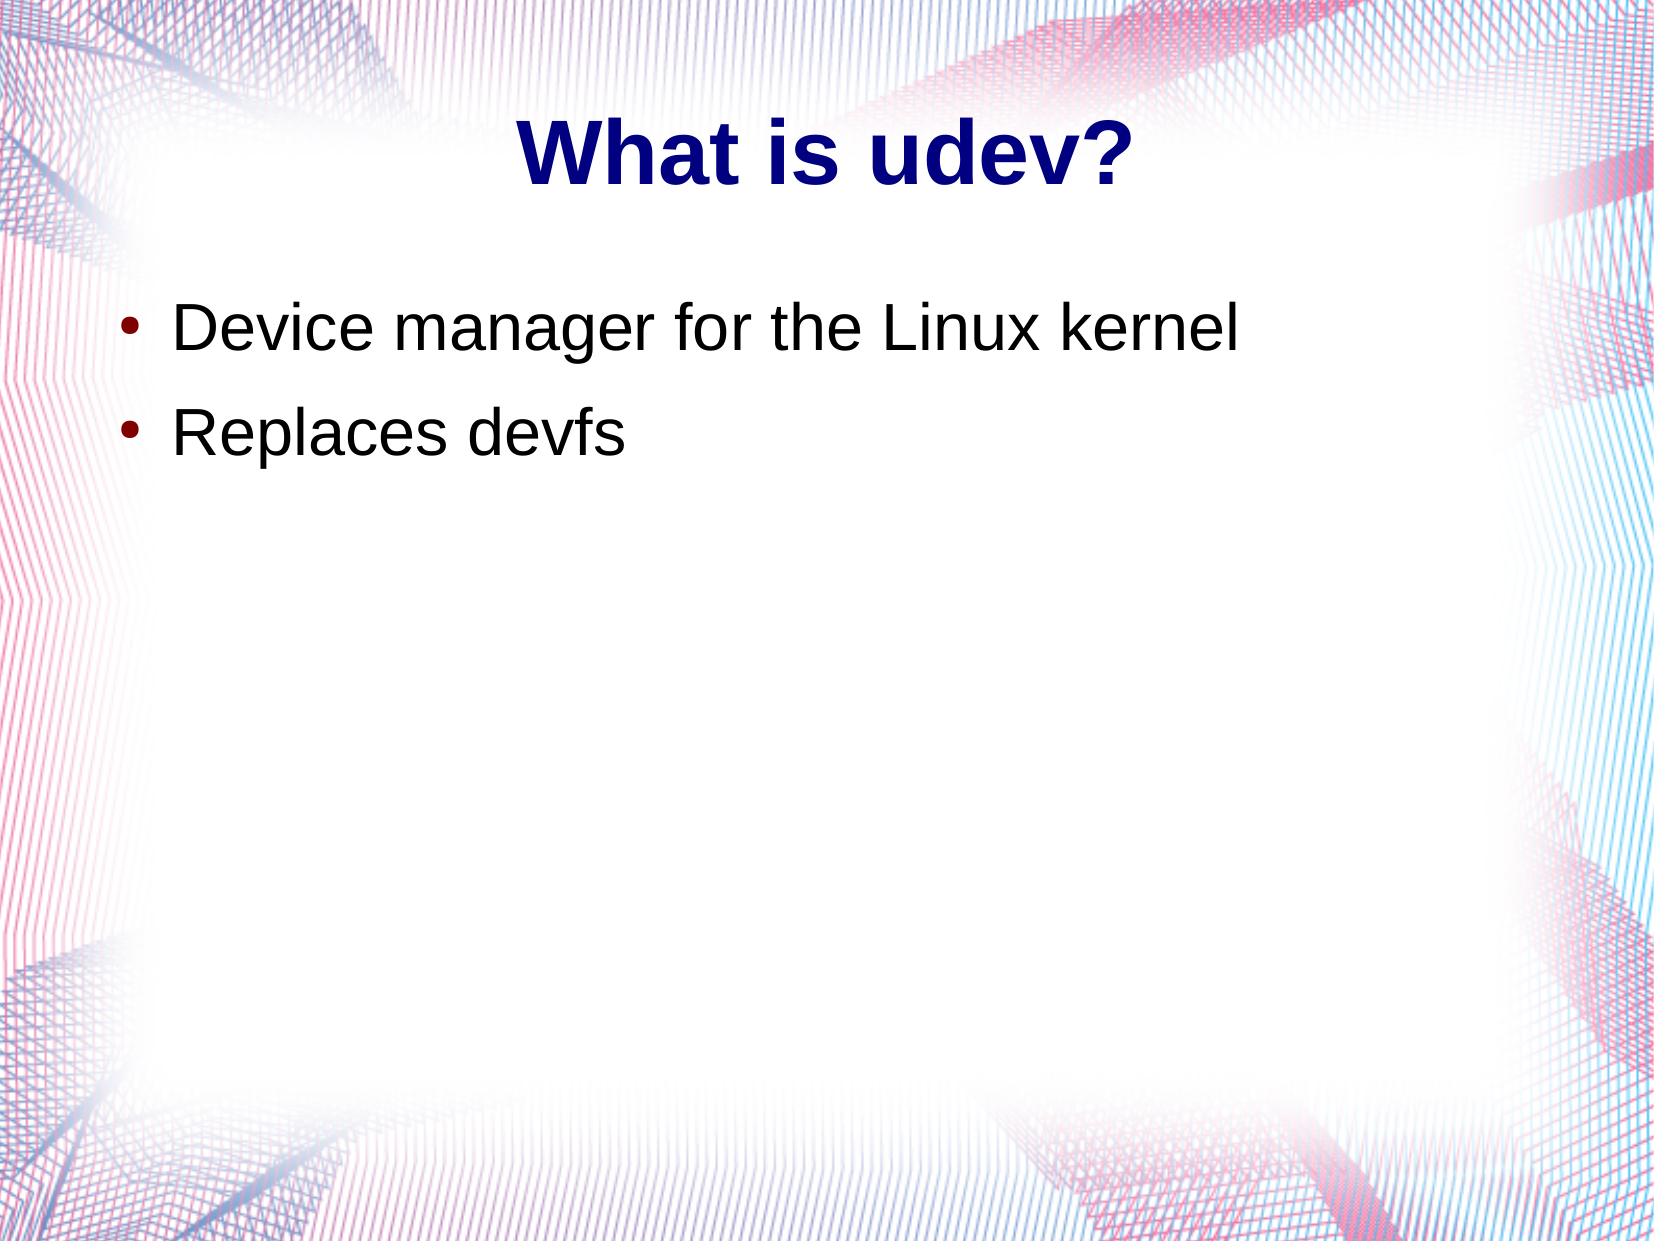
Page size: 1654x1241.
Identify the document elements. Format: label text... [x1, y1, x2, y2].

list Device manager for the Linux kernel Replaces devfs [82, 290, 1571, 1109]
title What is udev? [82, 49, 1571, 257]
picture [0, 0, 1654, 1241]
